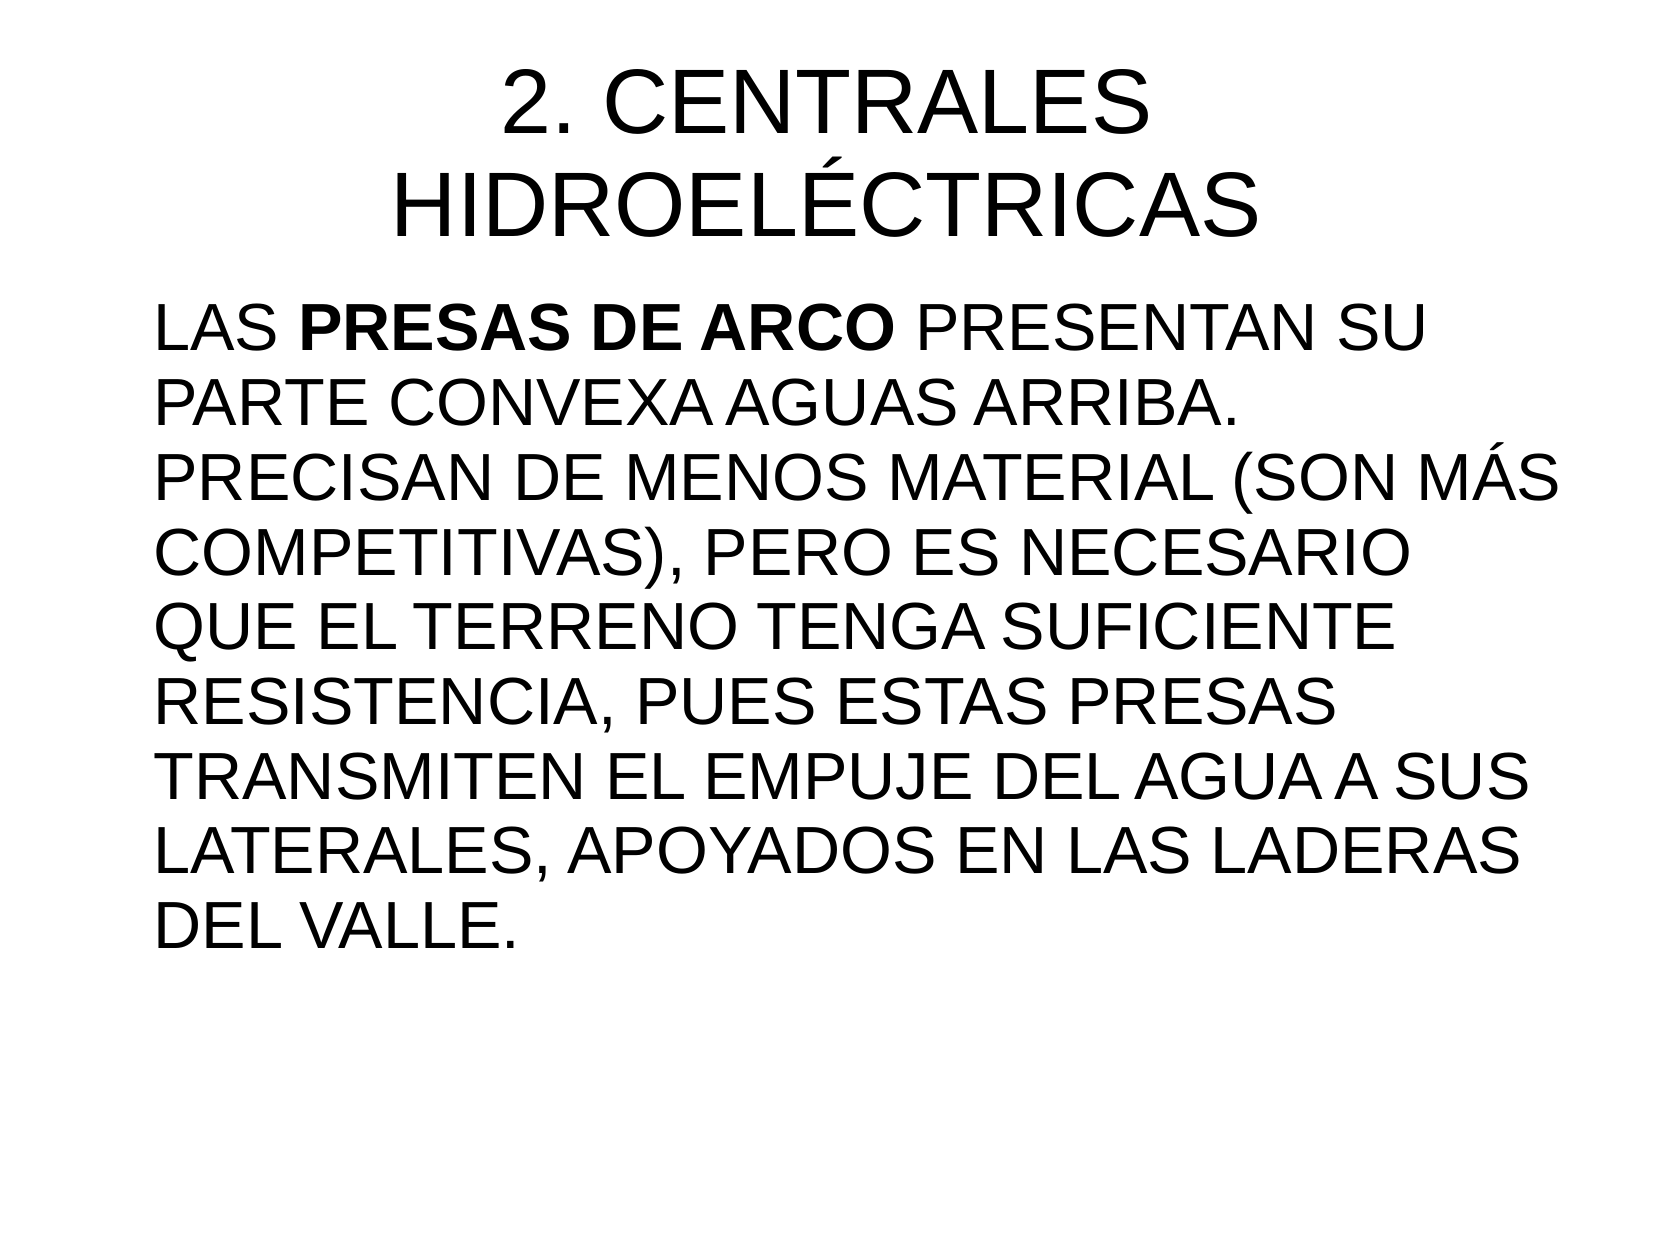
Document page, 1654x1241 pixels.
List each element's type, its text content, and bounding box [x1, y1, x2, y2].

title 2. CENTRALES HIDROELÉCTRICAS [82, 50, 1571, 256]
list LAS PRESAS DE ARCO PRESENTAN SU PARTE CONVEXA AGUAS ARRIBA. PRECISAN DE MENOS MATERIAL (SON MÁS COMPETITIVAS), PERO ES NECESARIO QUE EL TERRENO TENGA SUFICIENTE RESISTENCIA, PUES ESTAS PRESAS TRANSMITEN EL EMPUJE DEL AGUA A SUS LATERALES, APOYADOS EN LAS LADERAS DEL VALLE. [82, 290, 1571, 1109]
